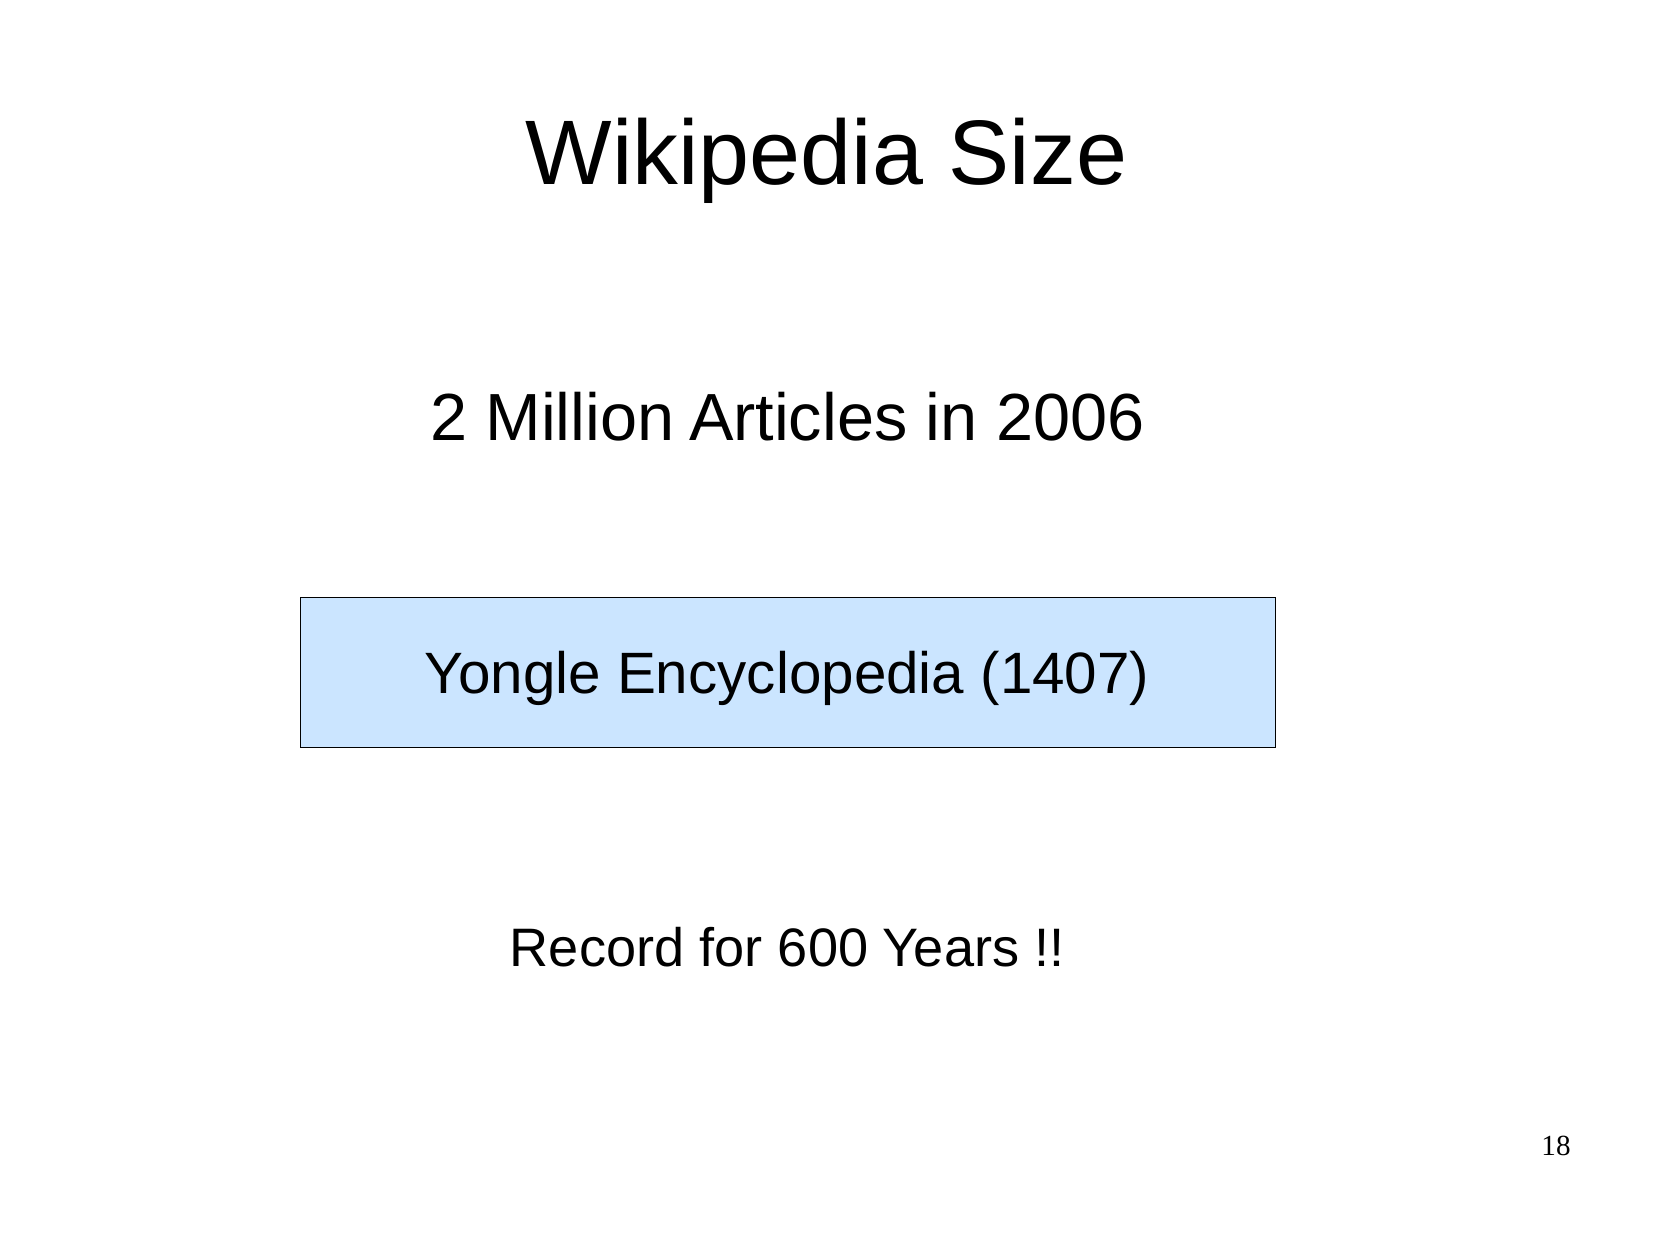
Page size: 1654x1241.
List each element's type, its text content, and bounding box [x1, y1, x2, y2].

text_box Yongle Encyclopedia (1407) [300, 597, 1276, 748]
text_box 2 Million Articles in 2006 [375, 372, 1201, 463]
text_box Record for 600 Years !! [450, 910, 1126, 986]
title Wikipedia Size [82, 49, 1571, 257]
